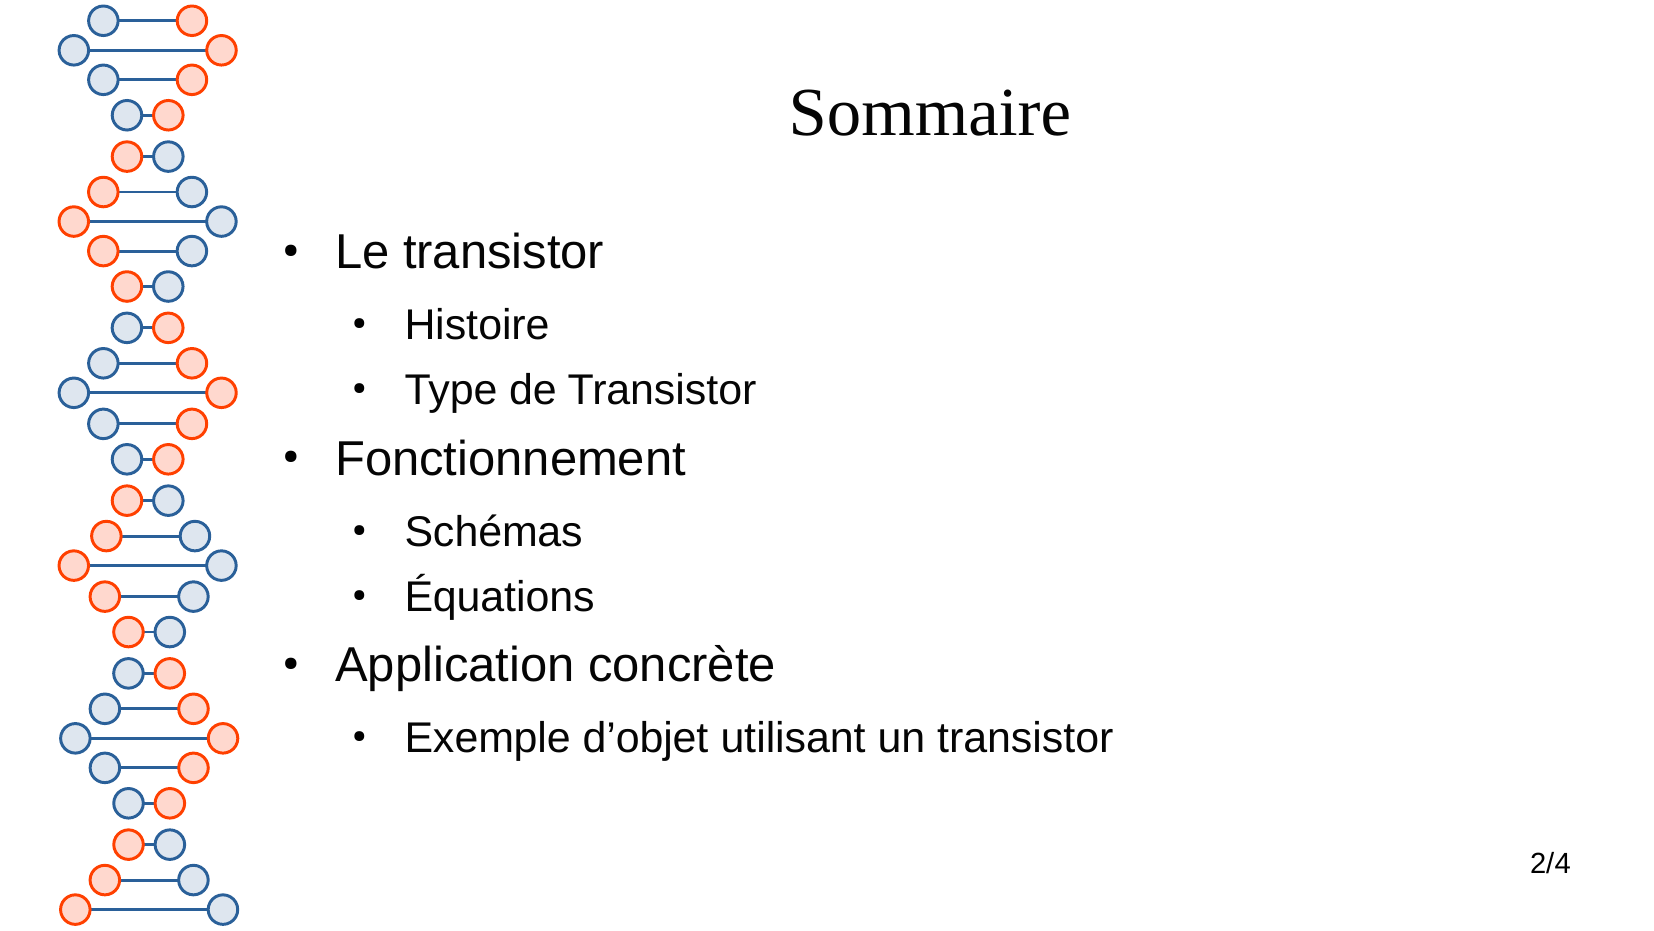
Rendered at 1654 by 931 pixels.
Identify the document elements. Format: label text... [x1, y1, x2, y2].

list Le transistor Histoire Type de Transistor Fonctionnement Schémas Équations Application concrète Exemple d’objet utilisant un transistor [265, 224, 1595, 764]
title Sommaire [265, 35, 1595, 189]
